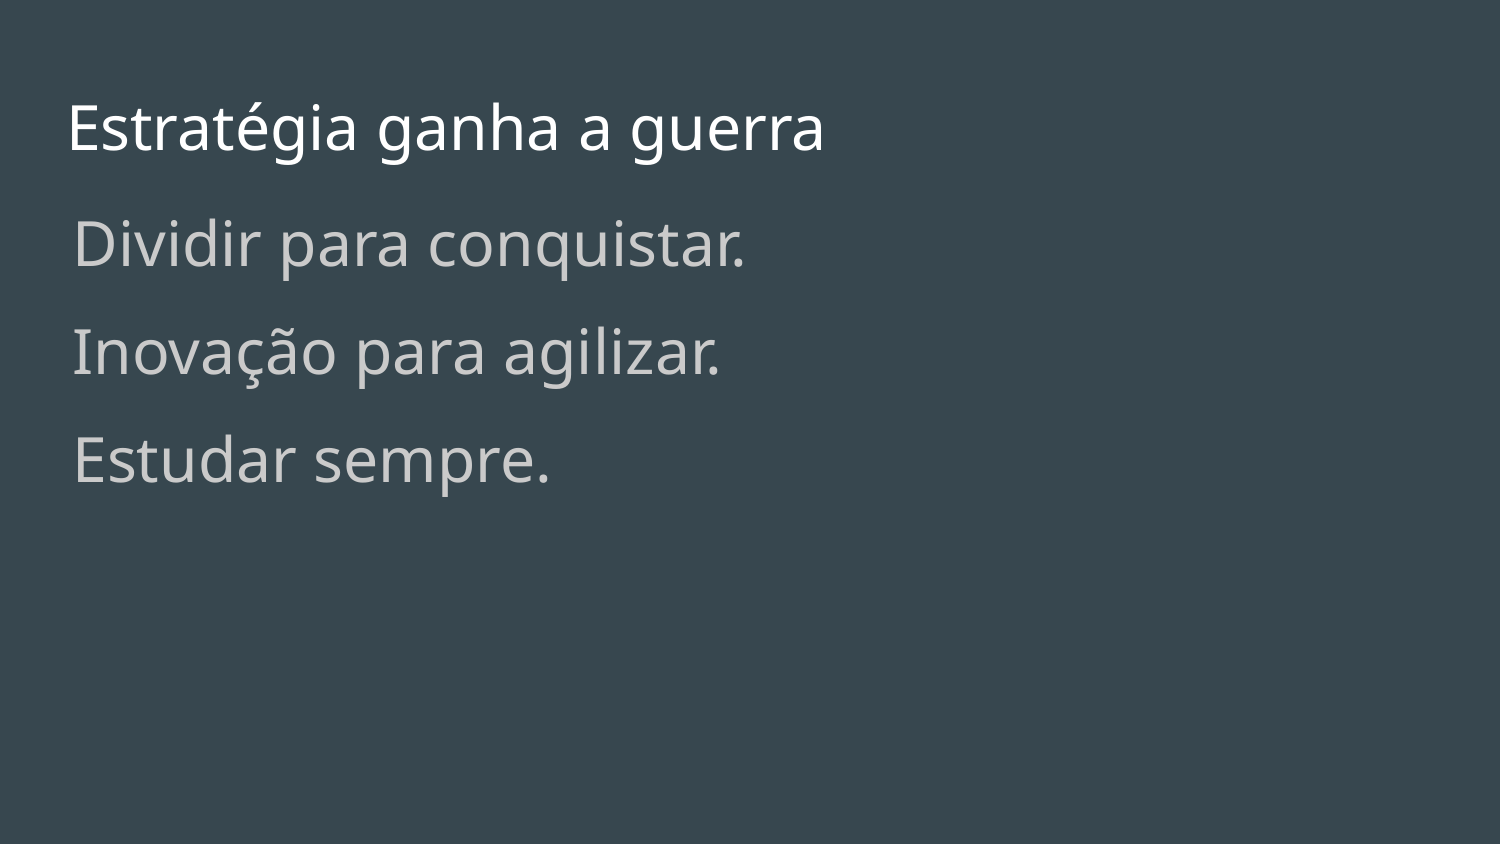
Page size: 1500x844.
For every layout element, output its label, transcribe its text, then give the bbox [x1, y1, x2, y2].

list Dividir para conquistar. Inovação para agilizar. Estudar sempre. [51, 189, 1449, 750]
title Estratégia ganha a guerra [51, 72, 1449, 167]
